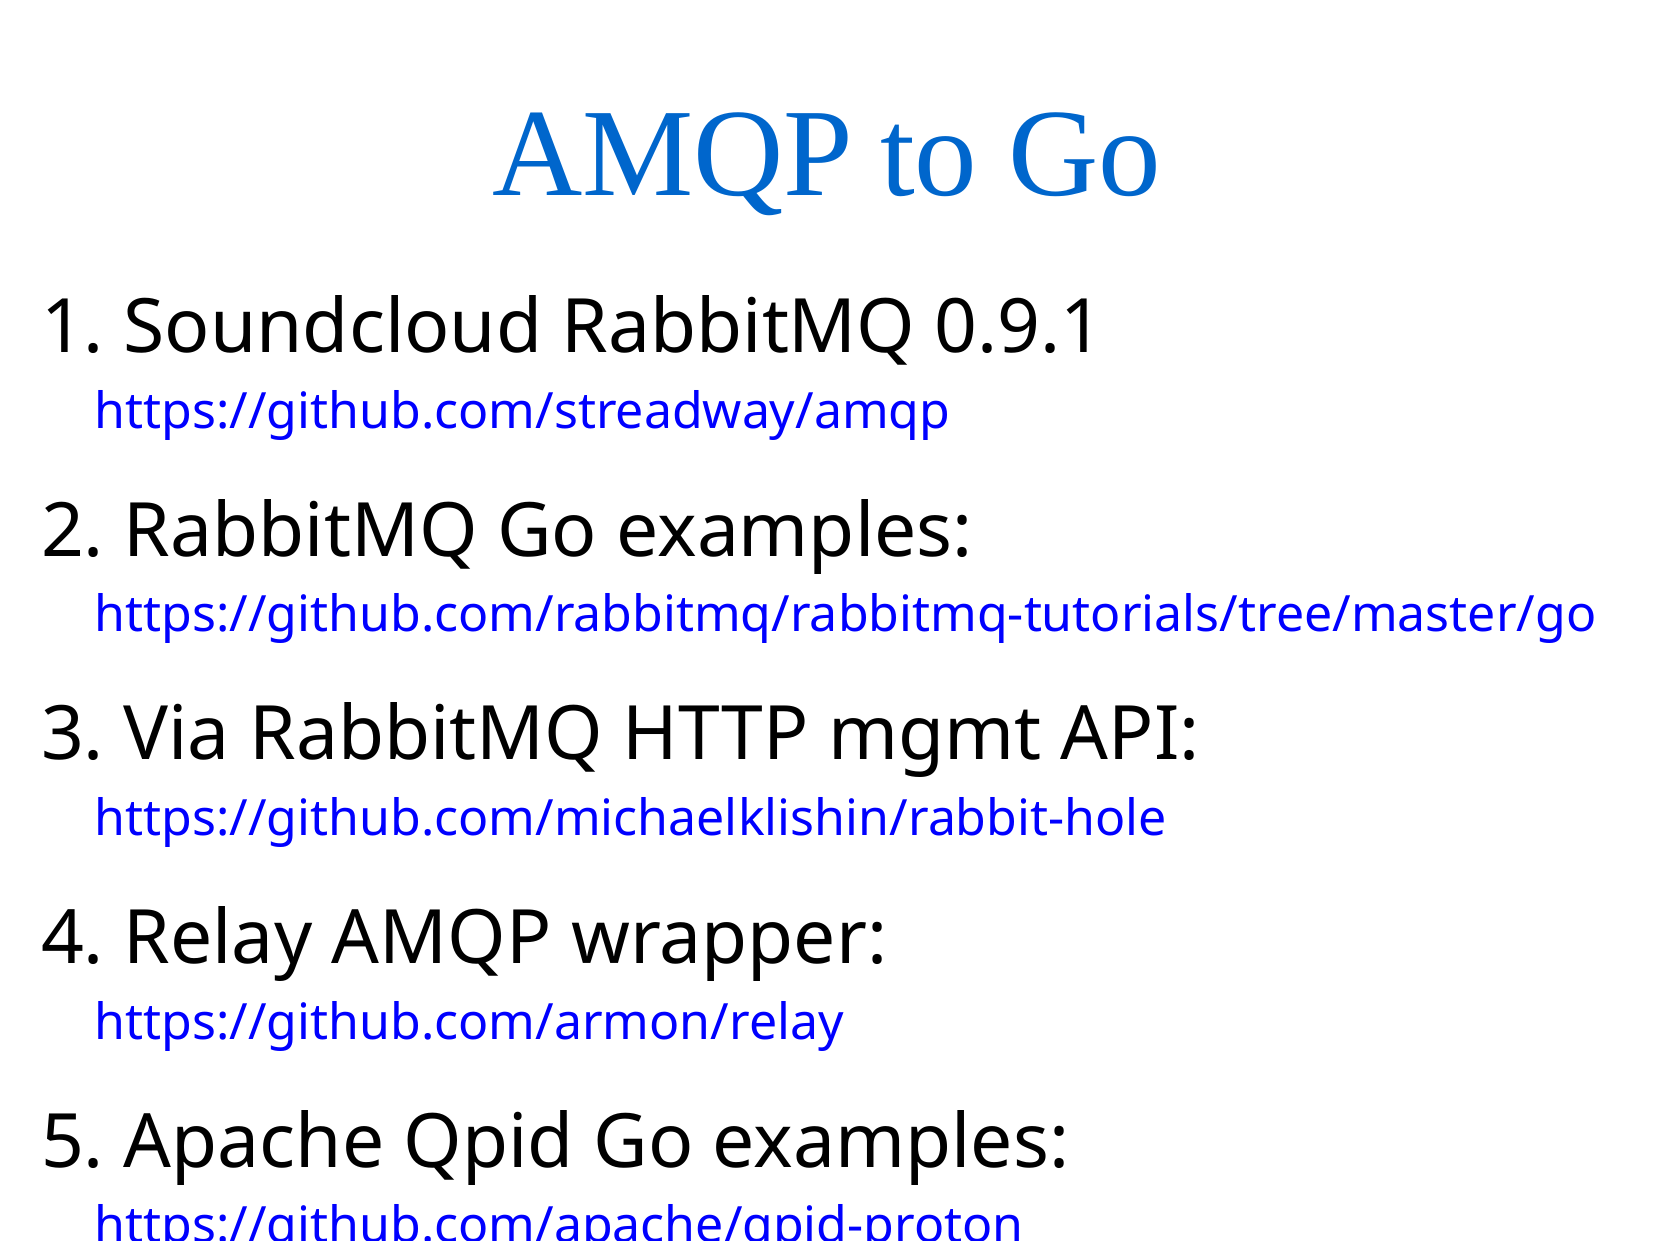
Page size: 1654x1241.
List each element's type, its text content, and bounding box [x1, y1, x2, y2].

list Soundcloud RabbitMQ 0.9.1 https://github.com/streadway/amqp RabbitMQ Go examples: https://github.com/rabbitmq/rabbitmq-tutorials/tree/master/go Via RabbitMQ HTTP mgmt API: https://github.com/michaelklishin/rabbit-hole Relay AMQP wrapper: https://github.com/armon/relay Apache Qpid Go examples: https://github.com/apache/qpid-proton [23, 272, 1630, 1111]
title AMQP to Go [82, 49, 1571, 257]
